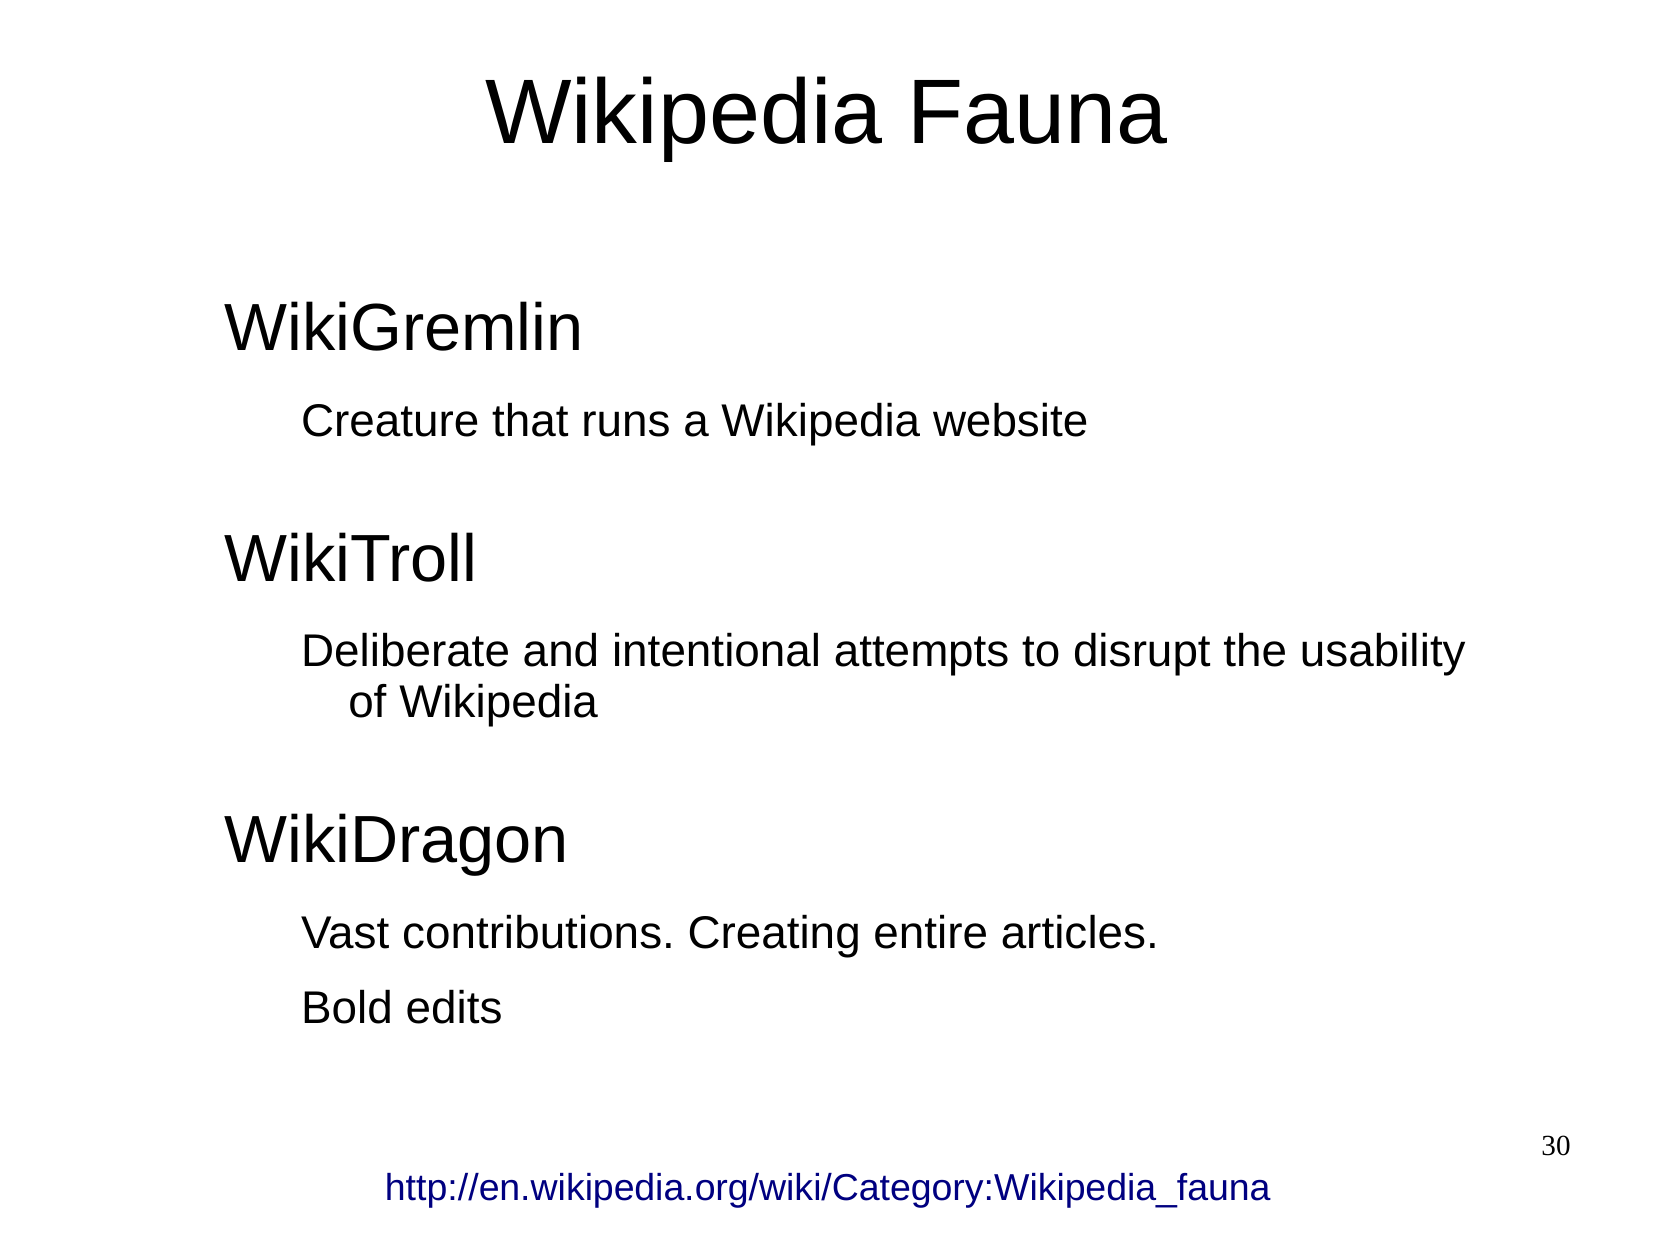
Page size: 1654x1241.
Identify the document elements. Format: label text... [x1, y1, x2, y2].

list WikiGremlin Creature that runs a Wikipedia website WikiTroll Deliberate and intentional attempts to disrupt the usability of Wikipedia WikiDragon Vast contributions. Creating entire articles. Bold edits [206, 290, 1501, 1032]
text_box http://en.wikipedia.org/wiki/Category:Wikipedia_fauna [370, 1158, 1313, 1216]
title Wikipedia Fauna [82, 8, 1571, 216]
